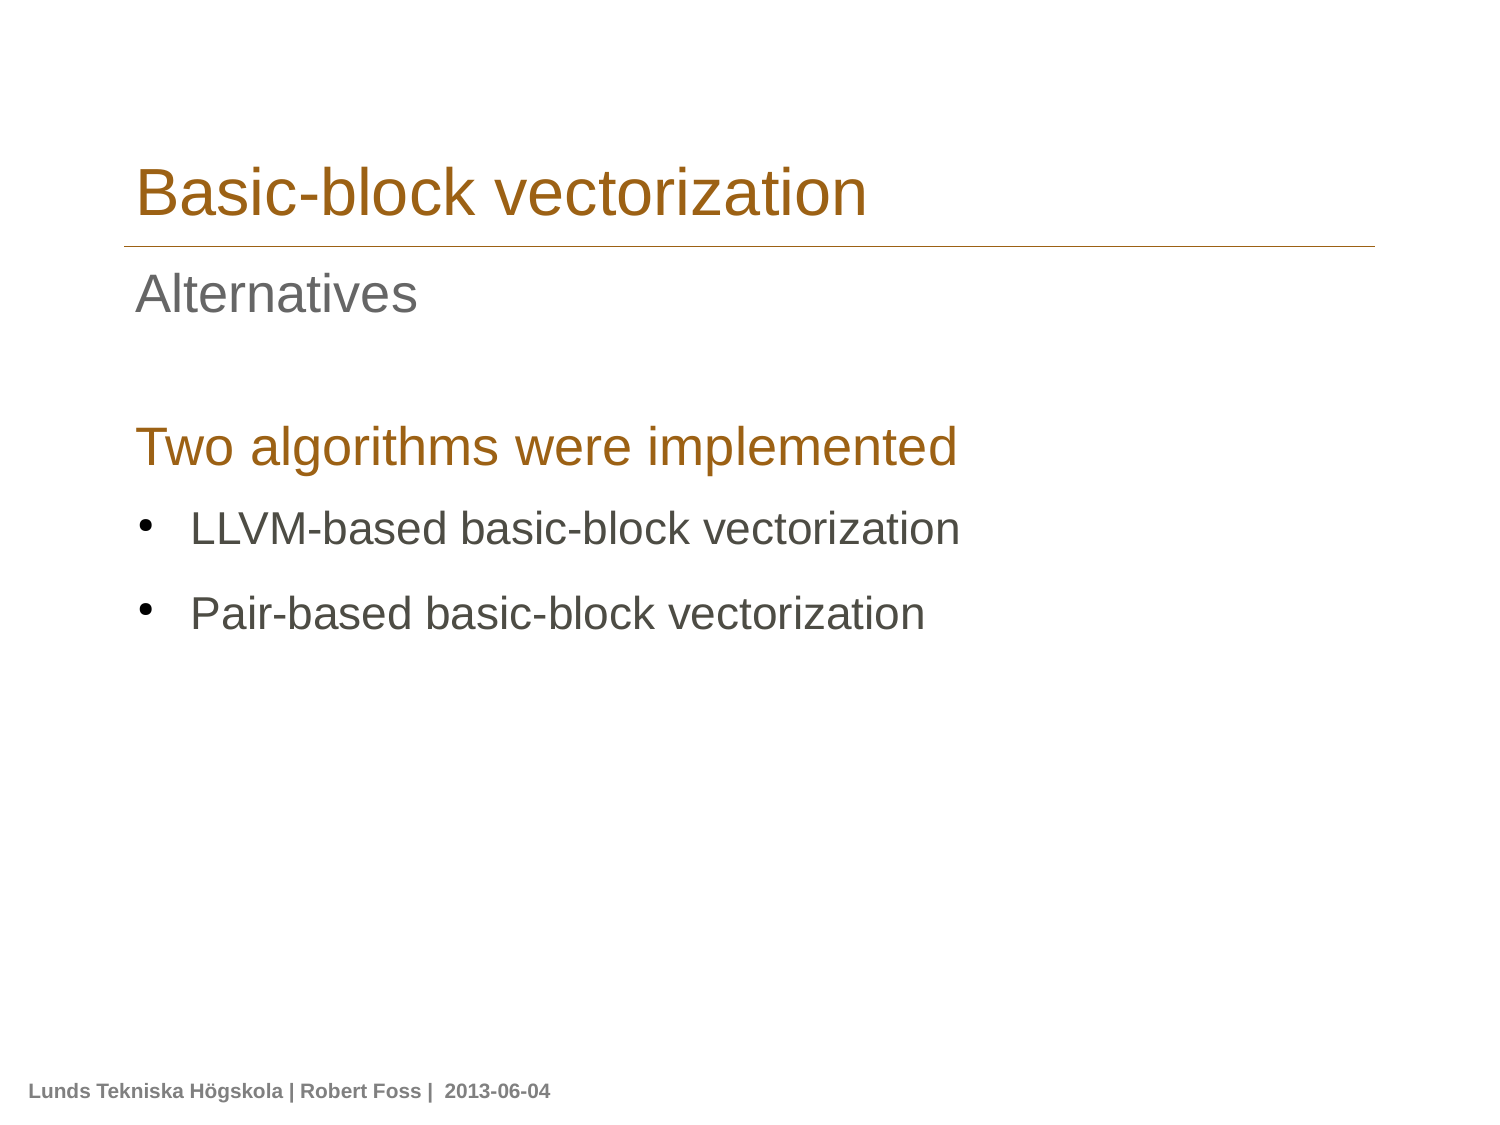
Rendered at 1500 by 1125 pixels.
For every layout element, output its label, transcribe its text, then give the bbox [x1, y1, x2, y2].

title Alternatives [120, 238, 1035, 344]
list LLVM-based basic-block vectorization Pair-based basic-block vectorization [120, 513, 1500, 1125]
title Basic-block vectorization [120, 120, 1500, 258]
title Two algorithms were implemented [120, 375, 1500, 513]
